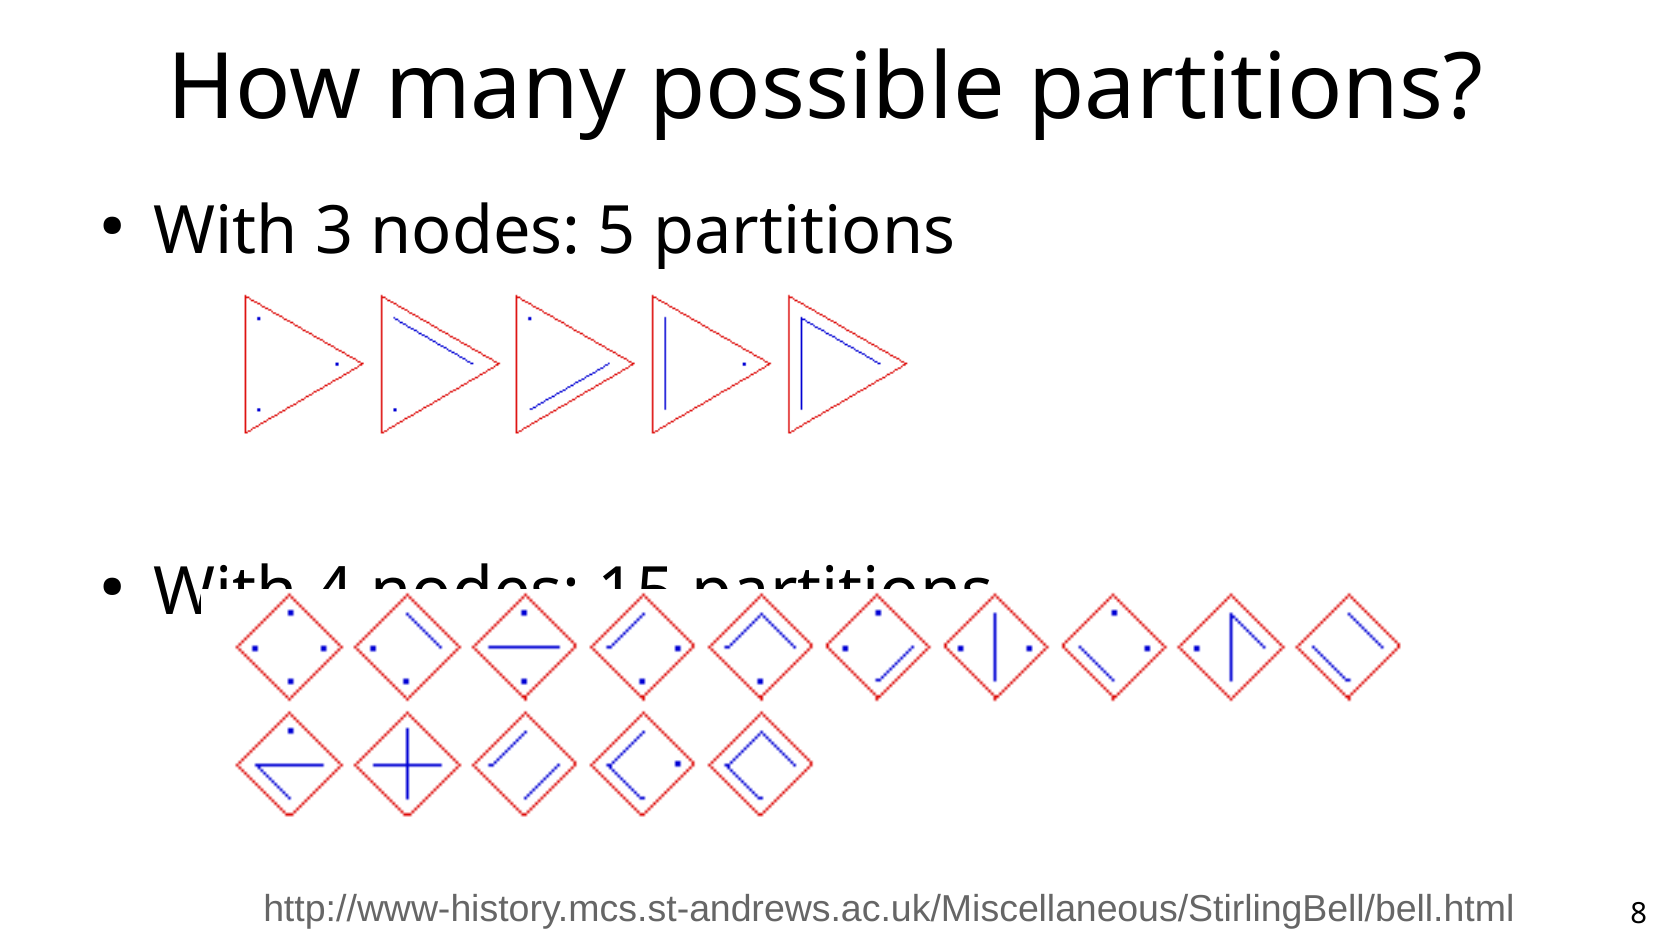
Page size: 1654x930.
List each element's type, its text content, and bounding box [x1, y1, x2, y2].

text_box http://www-history.mcs.st-andrews.ac.uk/Miscellaneous/StirlingBell/bell.html [248, 879, 1531, 930]
picture [223, 289, 931, 440]
list With 3 nodes: 5 partitions With 4 nodes: 15 partitions [82, 182, 1571, 722]
title How many possible partitions? [82, 1, 1571, 166]
picture [201, 589, 1442, 826]
